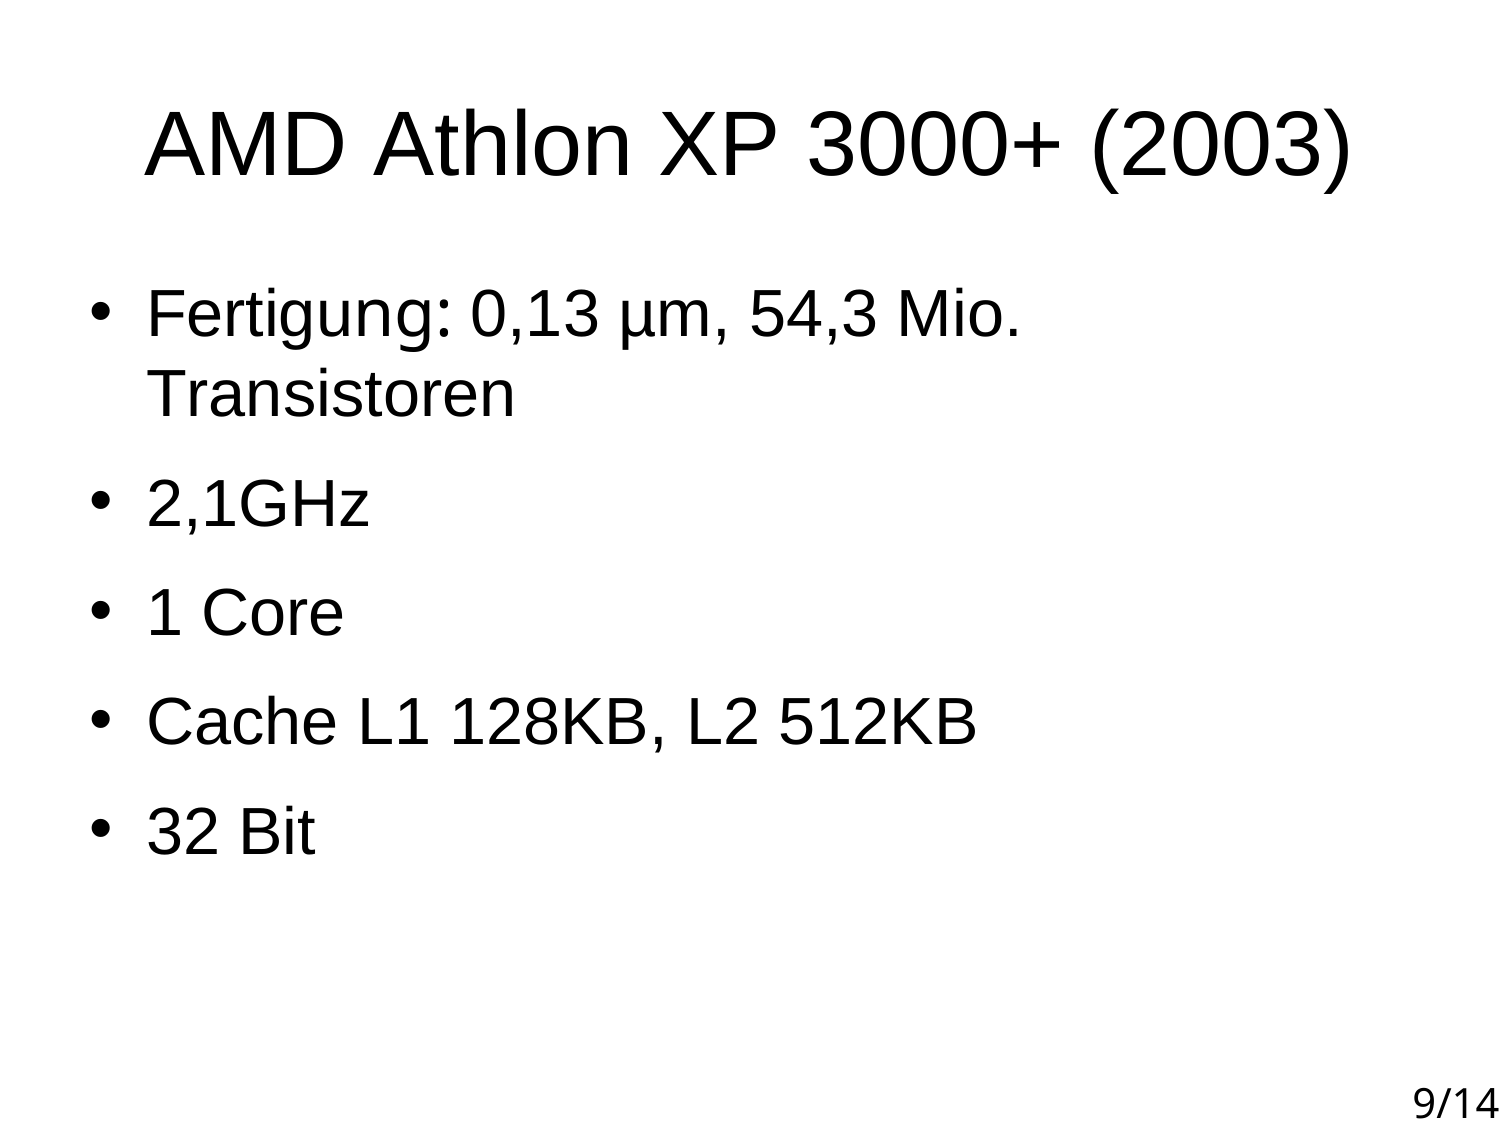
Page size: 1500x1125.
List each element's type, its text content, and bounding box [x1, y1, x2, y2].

title AMD Athlon XP 3000+ (2003) [75, 45, 1426, 233]
list Fertigung: 0,13 µm, 54,3 Mio. Transistoren 2,1GHz 1 Core Cache L1 128KB, L2 512KB 32 Bit [75, 262, 1426, 1006]
